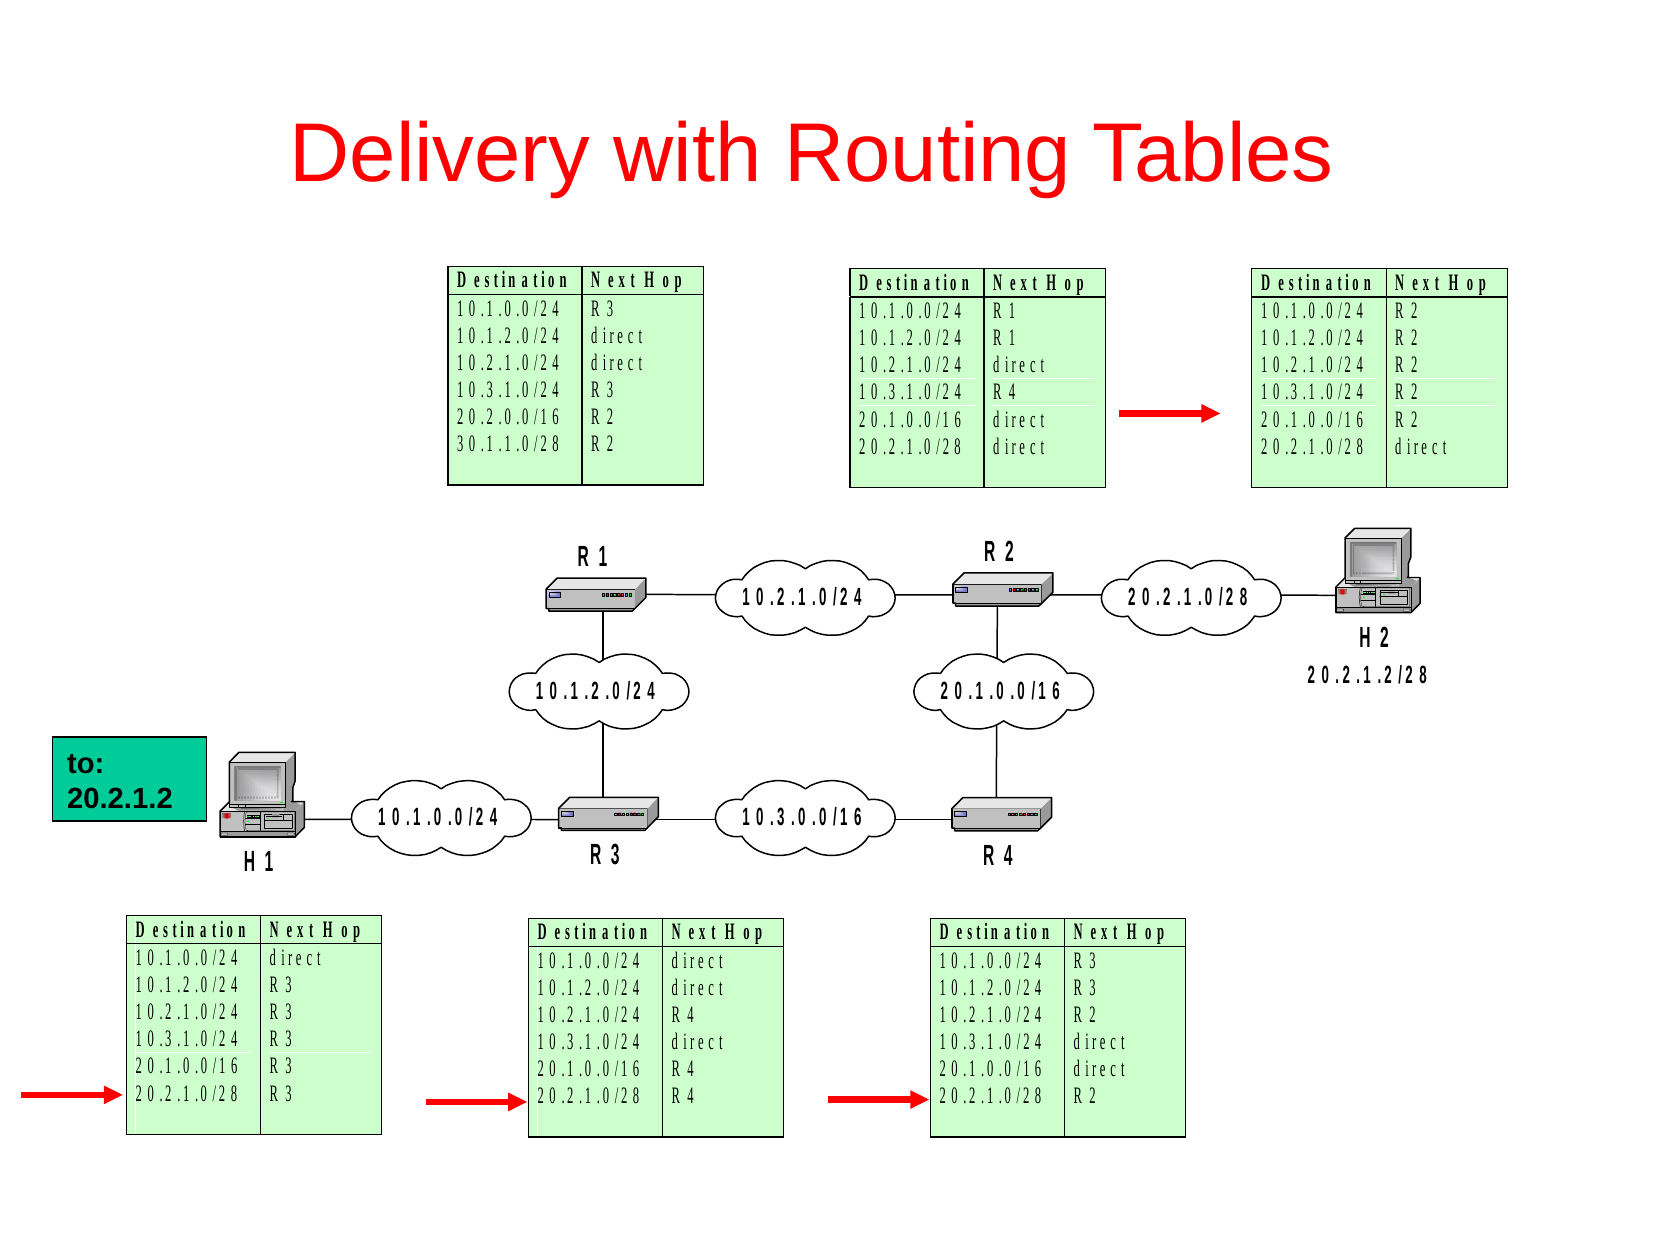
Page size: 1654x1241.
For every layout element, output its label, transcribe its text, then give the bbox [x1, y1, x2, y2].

title Delivery with Routing Tables [0, 49, 1654, 257]
chart [66, 259, 1568, 1155]
text_box to: 20.2.1.2 [52, 736, 207, 822]
